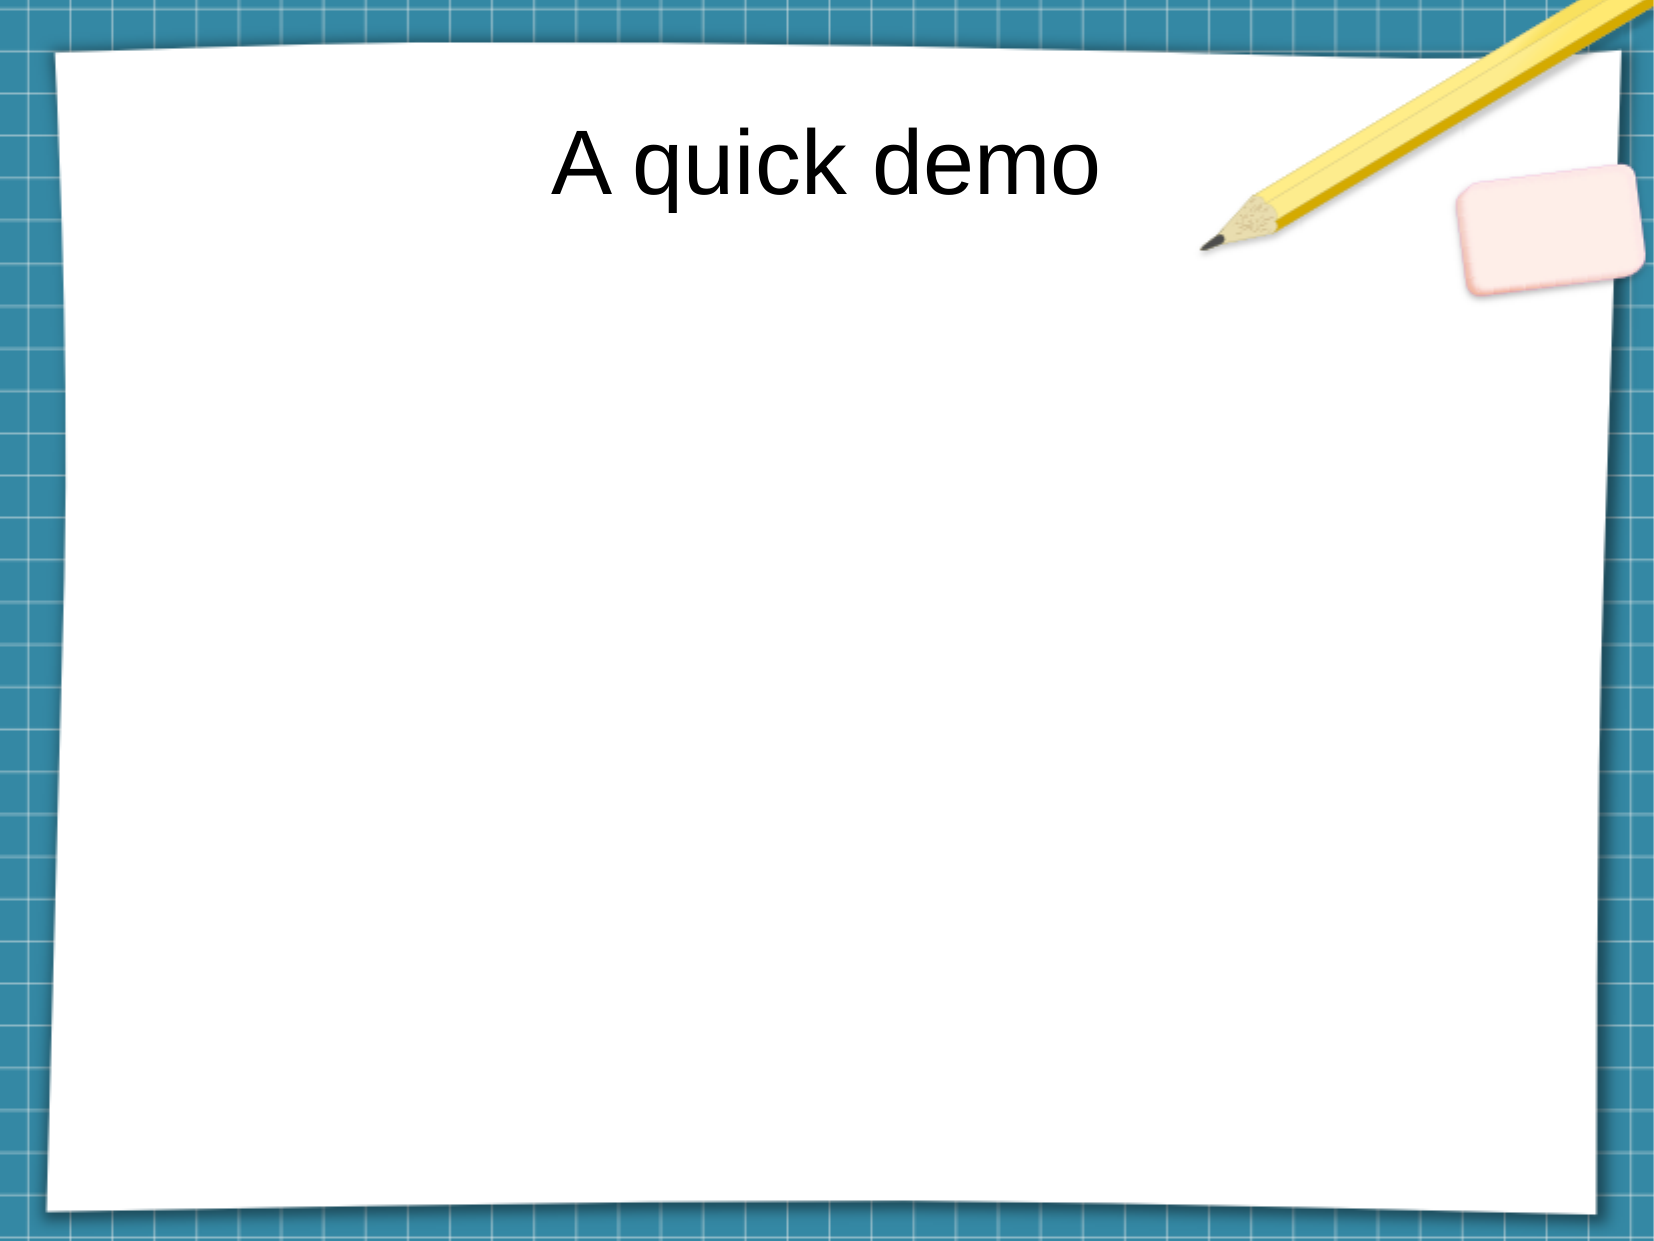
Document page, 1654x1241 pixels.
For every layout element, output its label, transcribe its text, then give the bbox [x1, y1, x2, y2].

title A quick demo [82, 59, 1571, 267]
picture [0, 0, 1654, 1241]
